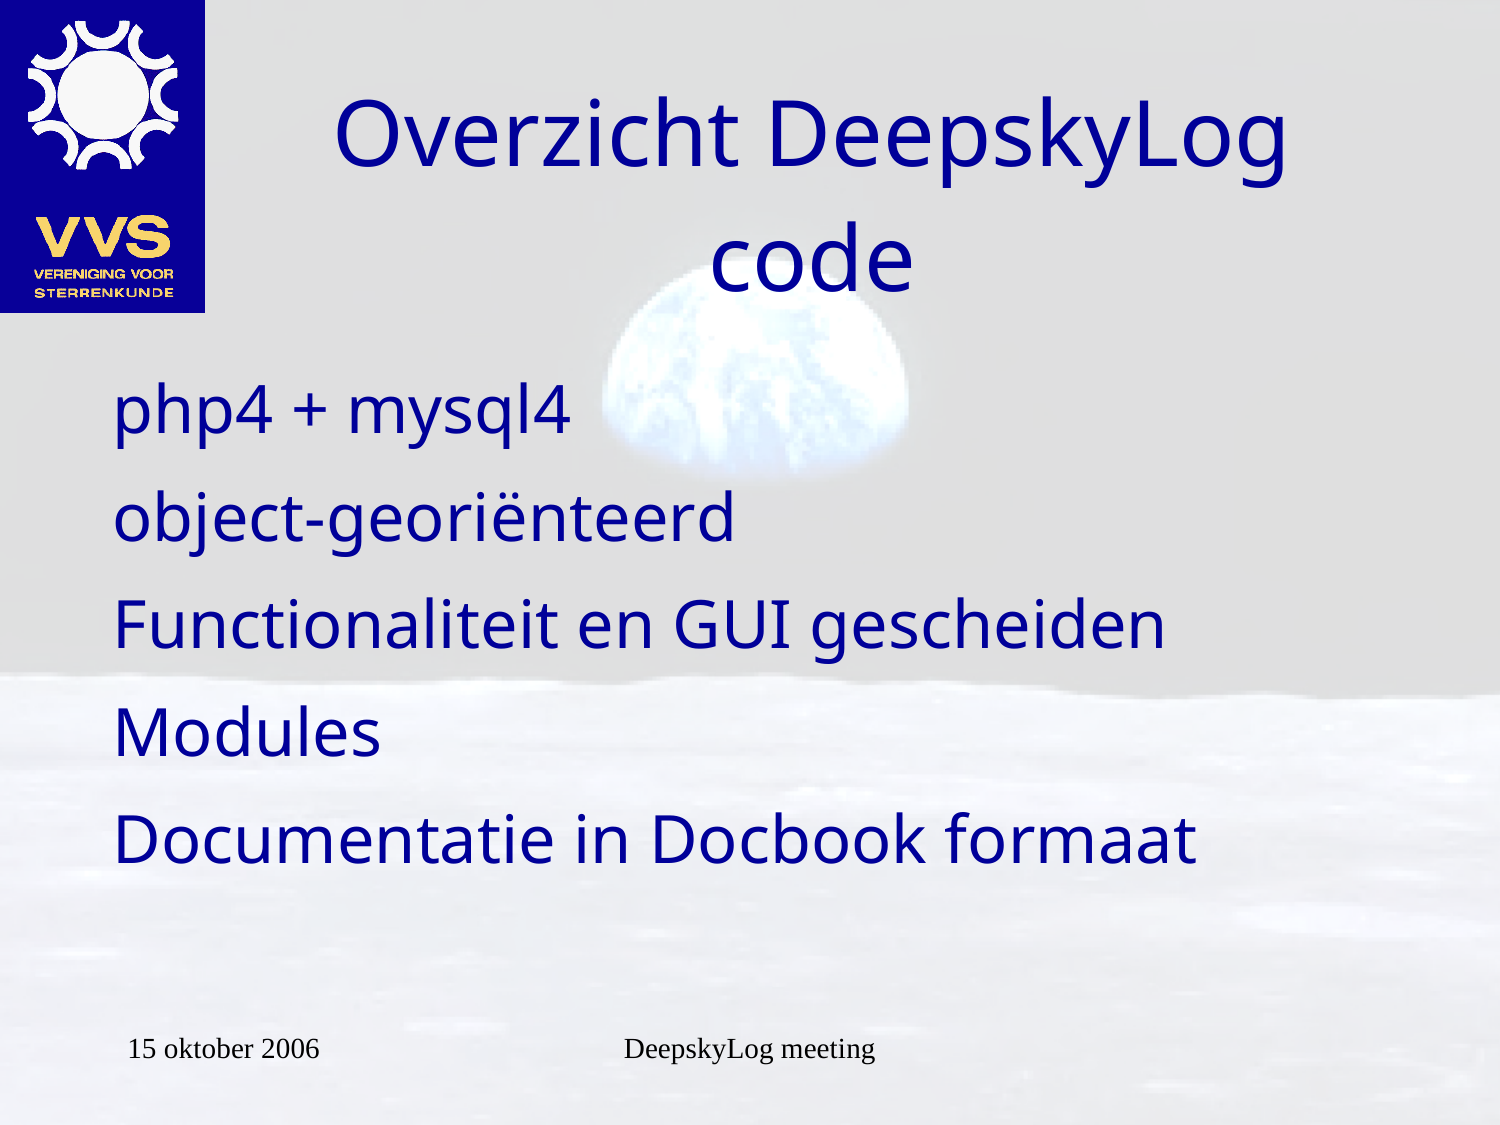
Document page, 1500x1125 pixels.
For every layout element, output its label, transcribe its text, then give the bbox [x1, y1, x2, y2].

list php4 + mysql4 object-georiënteerd Functionaliteit en GUI gescheiden Modules Documentatie in Docbook formaat [112, 362, 1388, 1001]
title Overzicht DeepskyLog code [237, 76, 1388, 312]
picture [0, 0, 205, 313]
